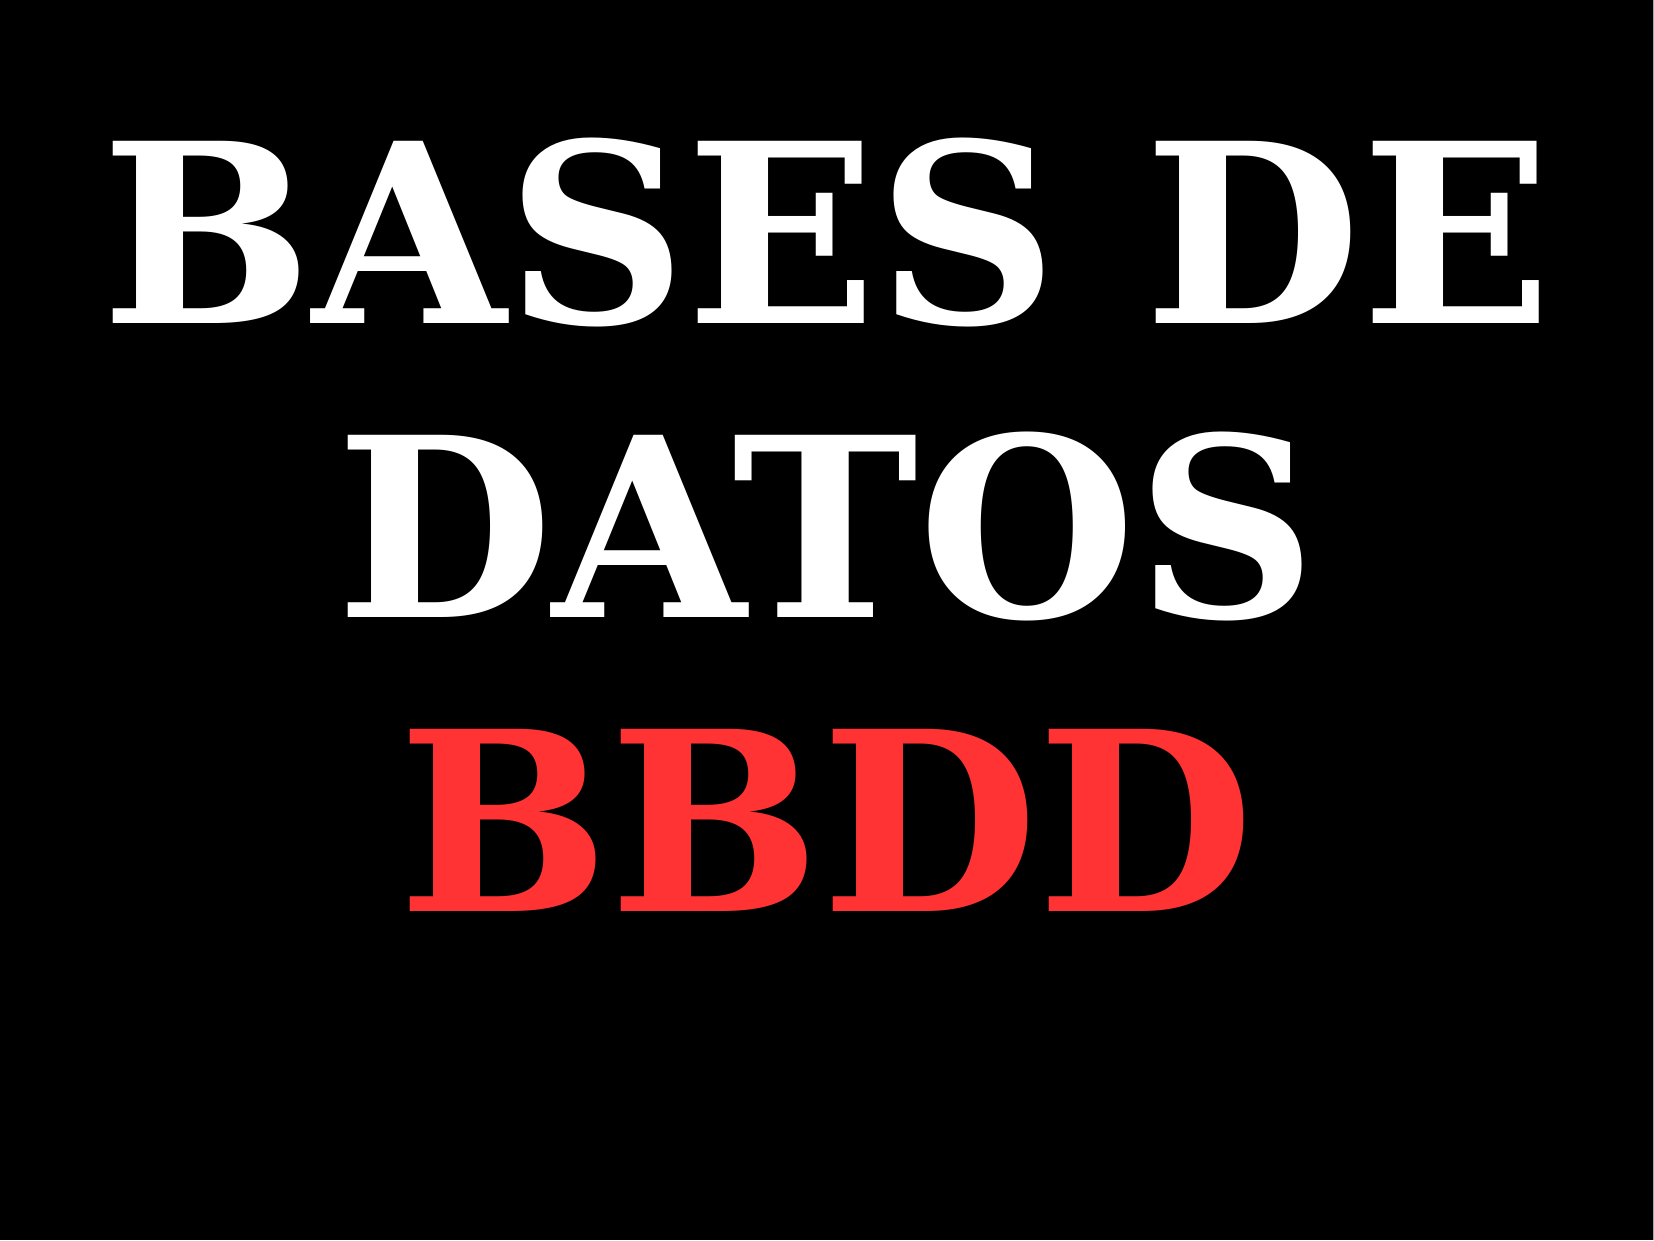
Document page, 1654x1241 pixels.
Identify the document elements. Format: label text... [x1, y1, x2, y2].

text_box BASES DE DATOS BBDD [82, 49, 1571, 1010]
